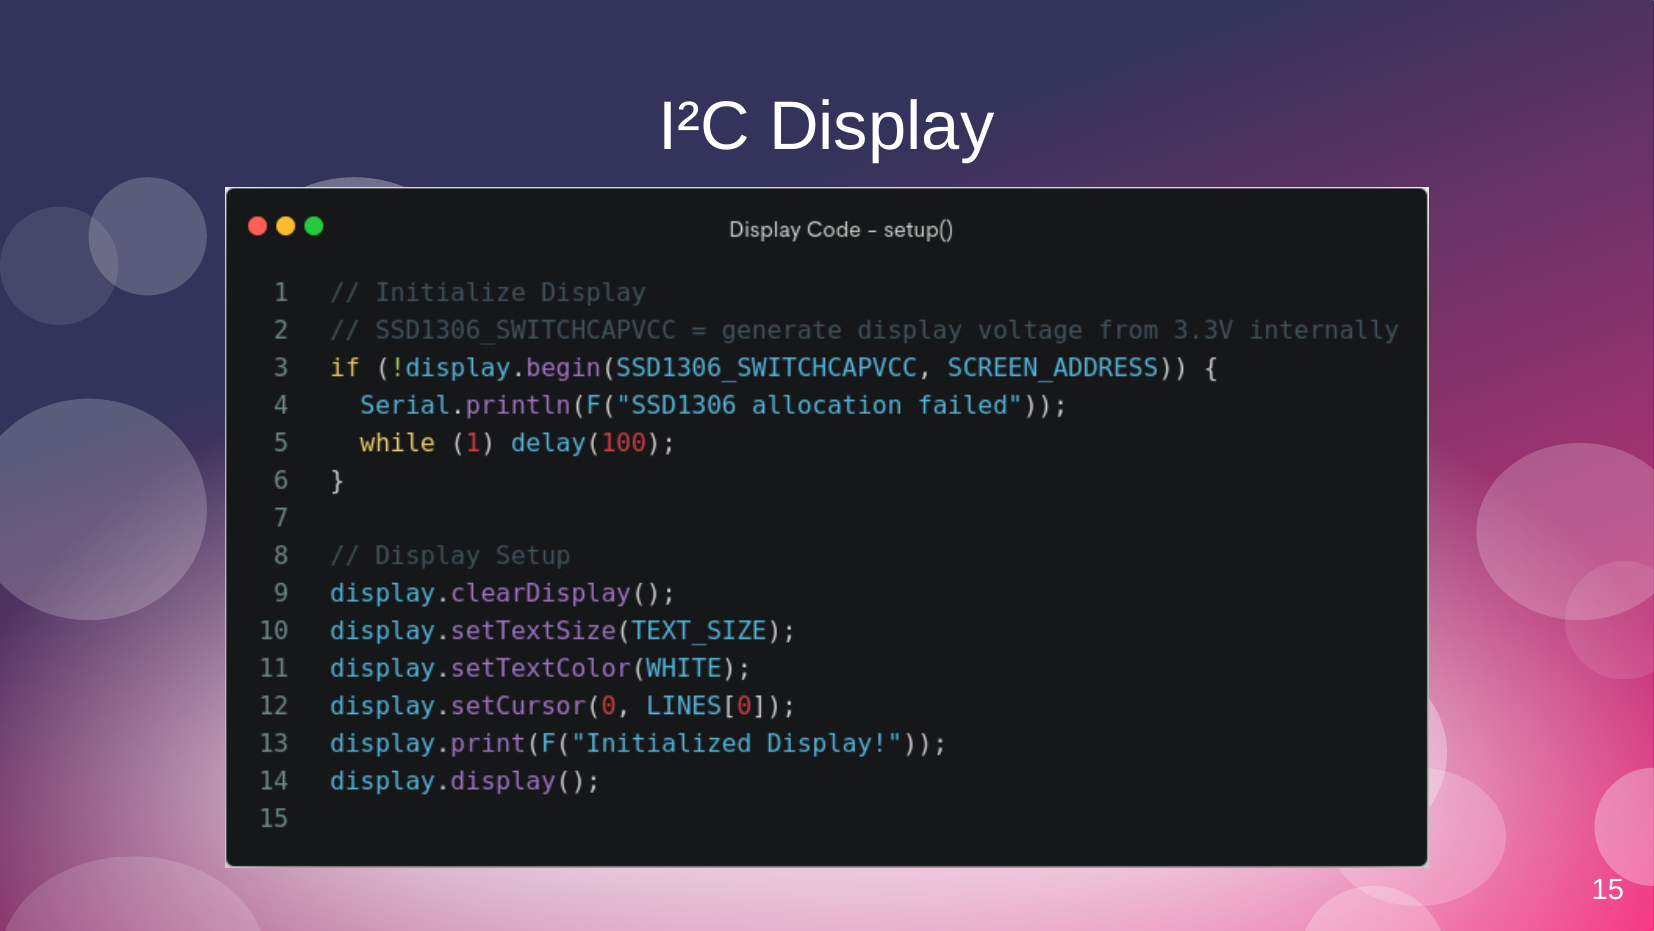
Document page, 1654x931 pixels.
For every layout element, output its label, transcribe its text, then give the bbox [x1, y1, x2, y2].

title I²C Display [88, 44, 1565, 207]
picture [225, 187, 1429, 868]
